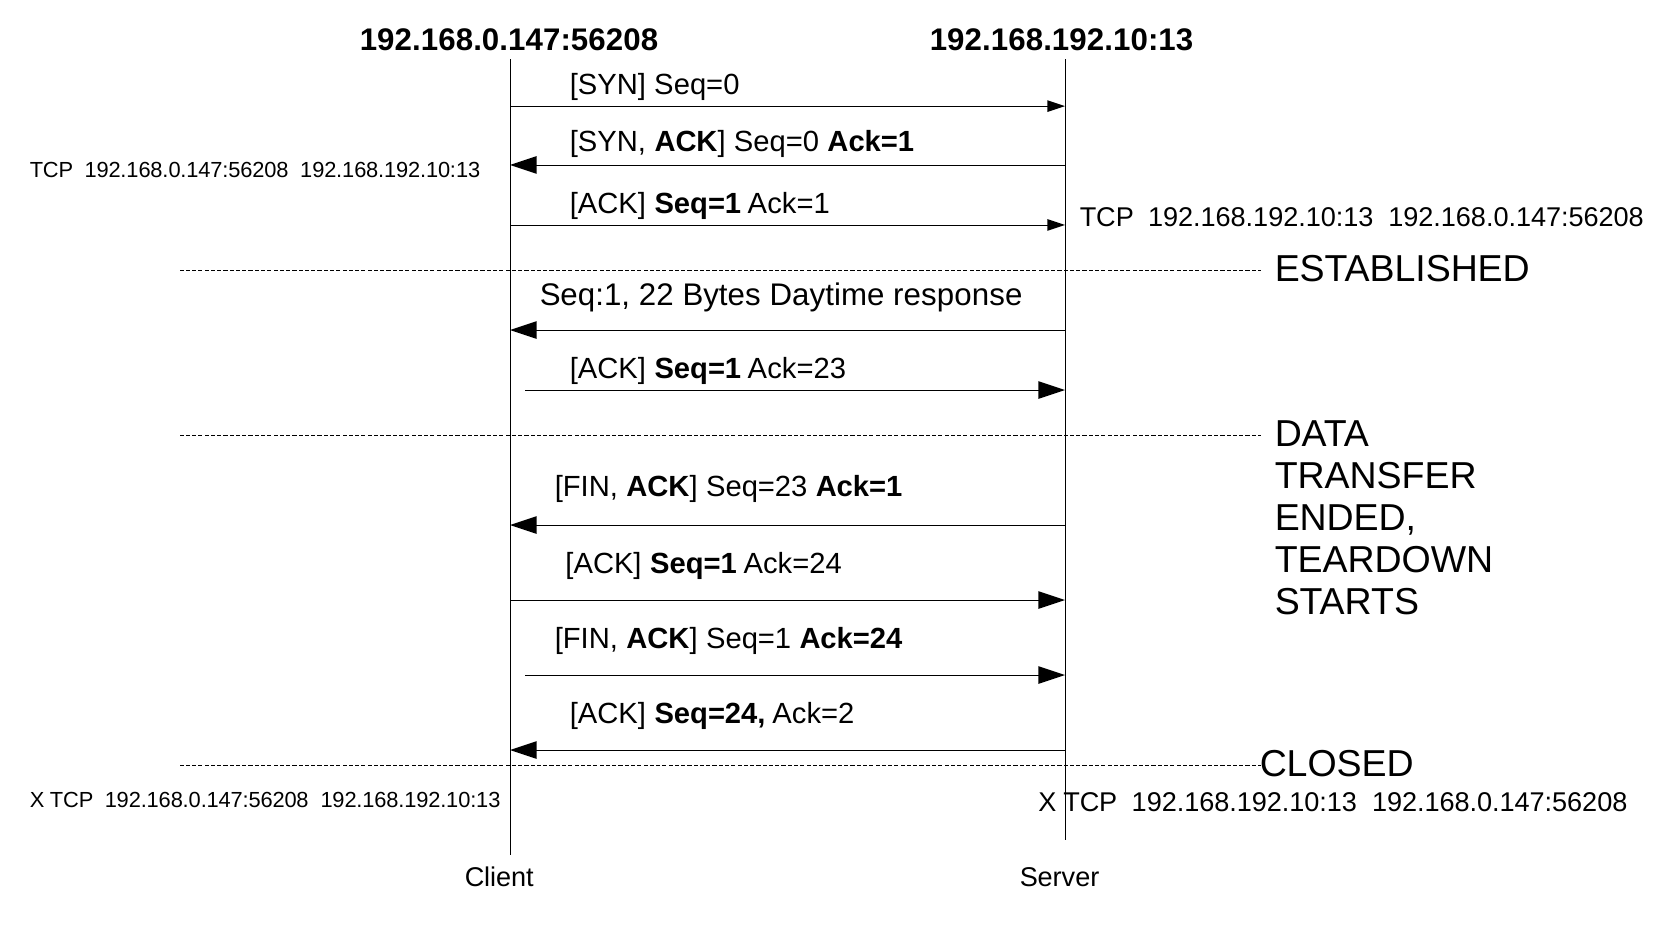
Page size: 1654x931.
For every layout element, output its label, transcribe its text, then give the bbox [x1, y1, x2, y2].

text_box [SYN] Seq=0 [555, 60, 811, 106]
text_box Server [1005, 854, 1126, 901]
text_box [ACK] Seq=1 Ack=24 [550, 540, 1046, 601]
text_box TCP 192.168.0.147:56208 192.168.192.10:13 [15, 150, 511, 196]
text_box [SYN, ACK] Seq=0 Ack=1 [555, 117, 1066, 165]
text_box TCP 192.168.192.10:13 192.168.0.147:56208 [1065, 195, 1654, 241]
text_box [ACK] Seq=1 Ack=23 [555, 345, 1051, 406]
text_box X TCP 192.168.192.10:13 192.168.0.147:56208 [1023, 780, 1654, 826]
text_box [FIN, ACK] Seq=23 Ack=1 [540, 462, 1051, 511]
text_box CLOSED [1245, 735, 1531, 796]
text_box DATA TRANSFER ENDED, TEARDOWN STARTS [1260, 405, 1546, 630]
text_box [ACK] Seq=24, Ack=2 [555, 690, 1051, 750]
text_box Seq:1, 22 Bytes Daytime response [525, 270, 1051, 355]
text_box [FIN, ACK] Seq=1 Ack=24 [540, 615, 1051, 663]
text_box ESTABLISHED [1260, 241, 1546, 301]
text_box 192.168.192.10:13 [915, 14, 1231, 65]
text_box [ACK] Seq=1 Ack=1 [555, 180, 1051, 241]
text_box Client [450, 854, 556, 901]
text_box 192.168.0.147:56208 [345, 14, 706, 65]
text_box X TCP 192.168.0.147:56208 192.168.192.10:13 [15, 779, 541, 844]
